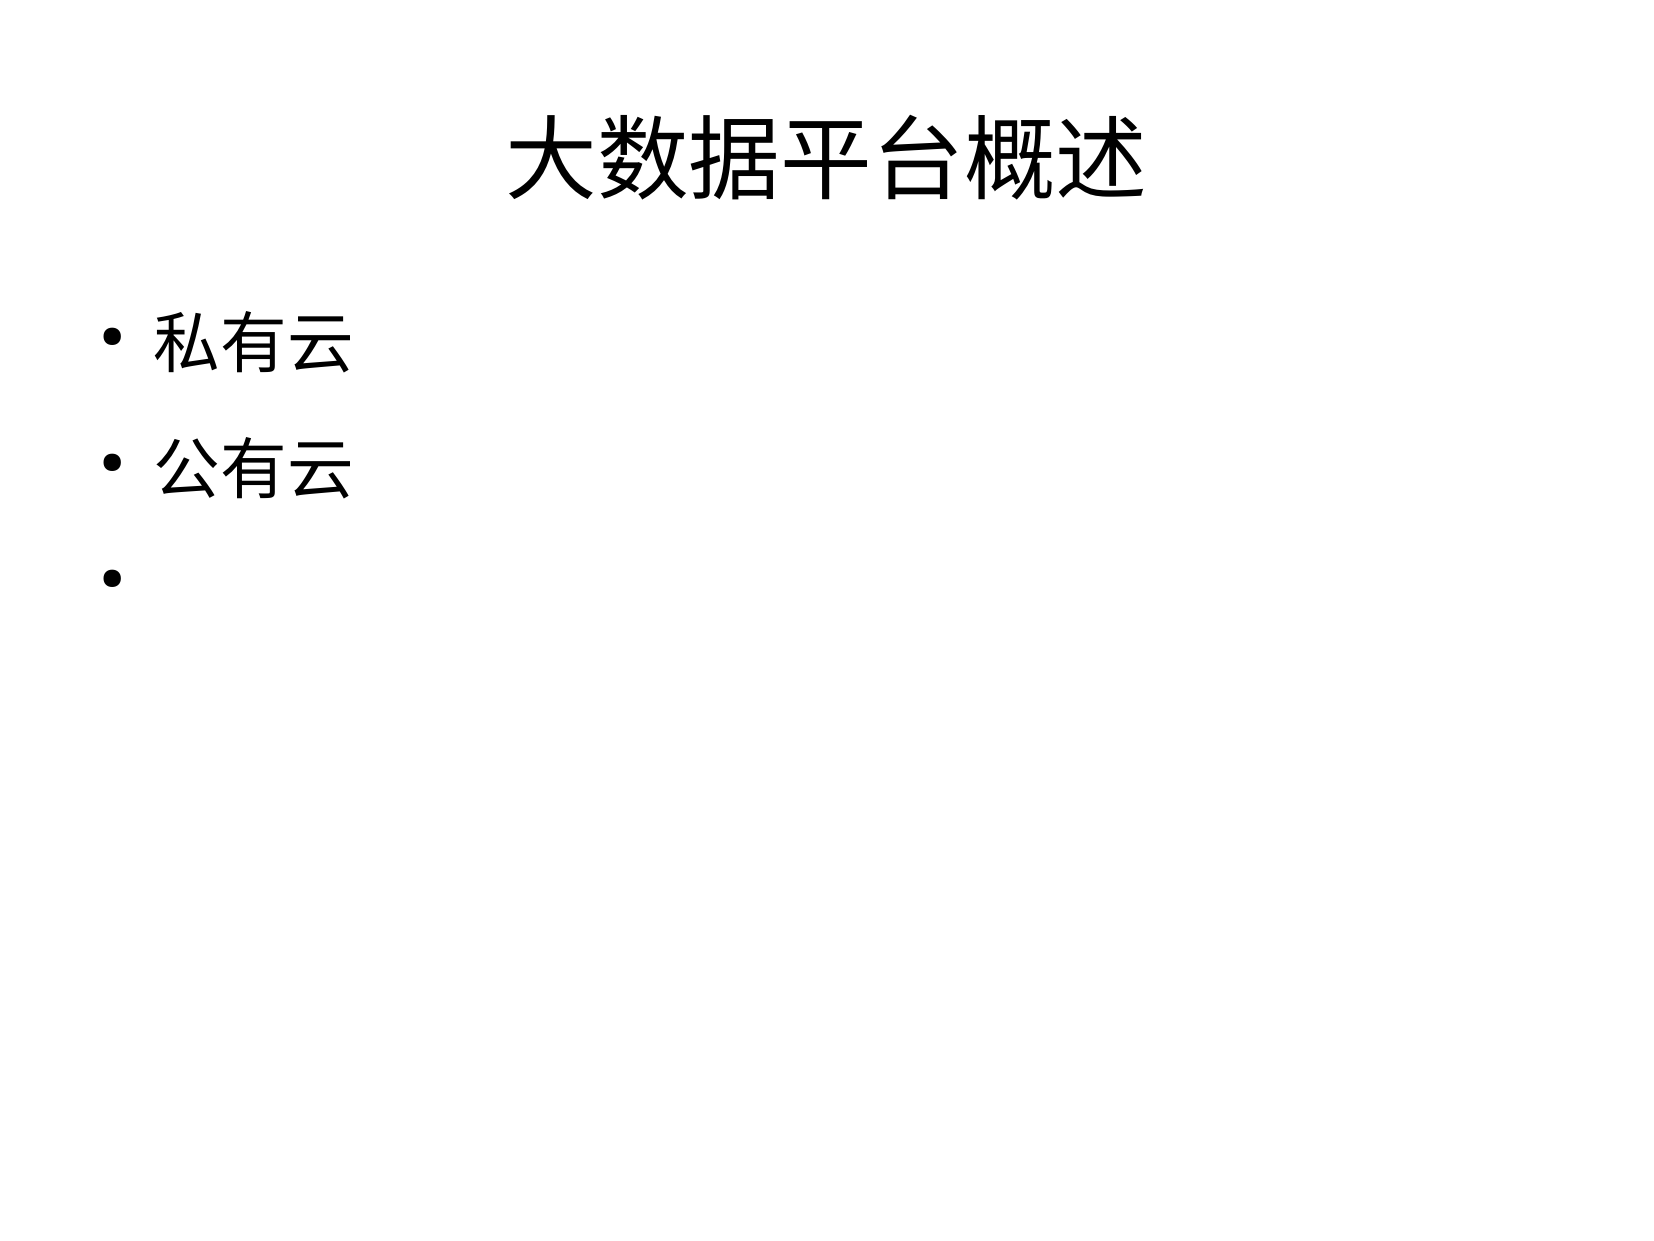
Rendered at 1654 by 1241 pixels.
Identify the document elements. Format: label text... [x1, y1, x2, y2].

list 私有云 公有云 [82, 290, 1538, 1010]
title 大数据平台概述 [82, 49, 1571, 257]
